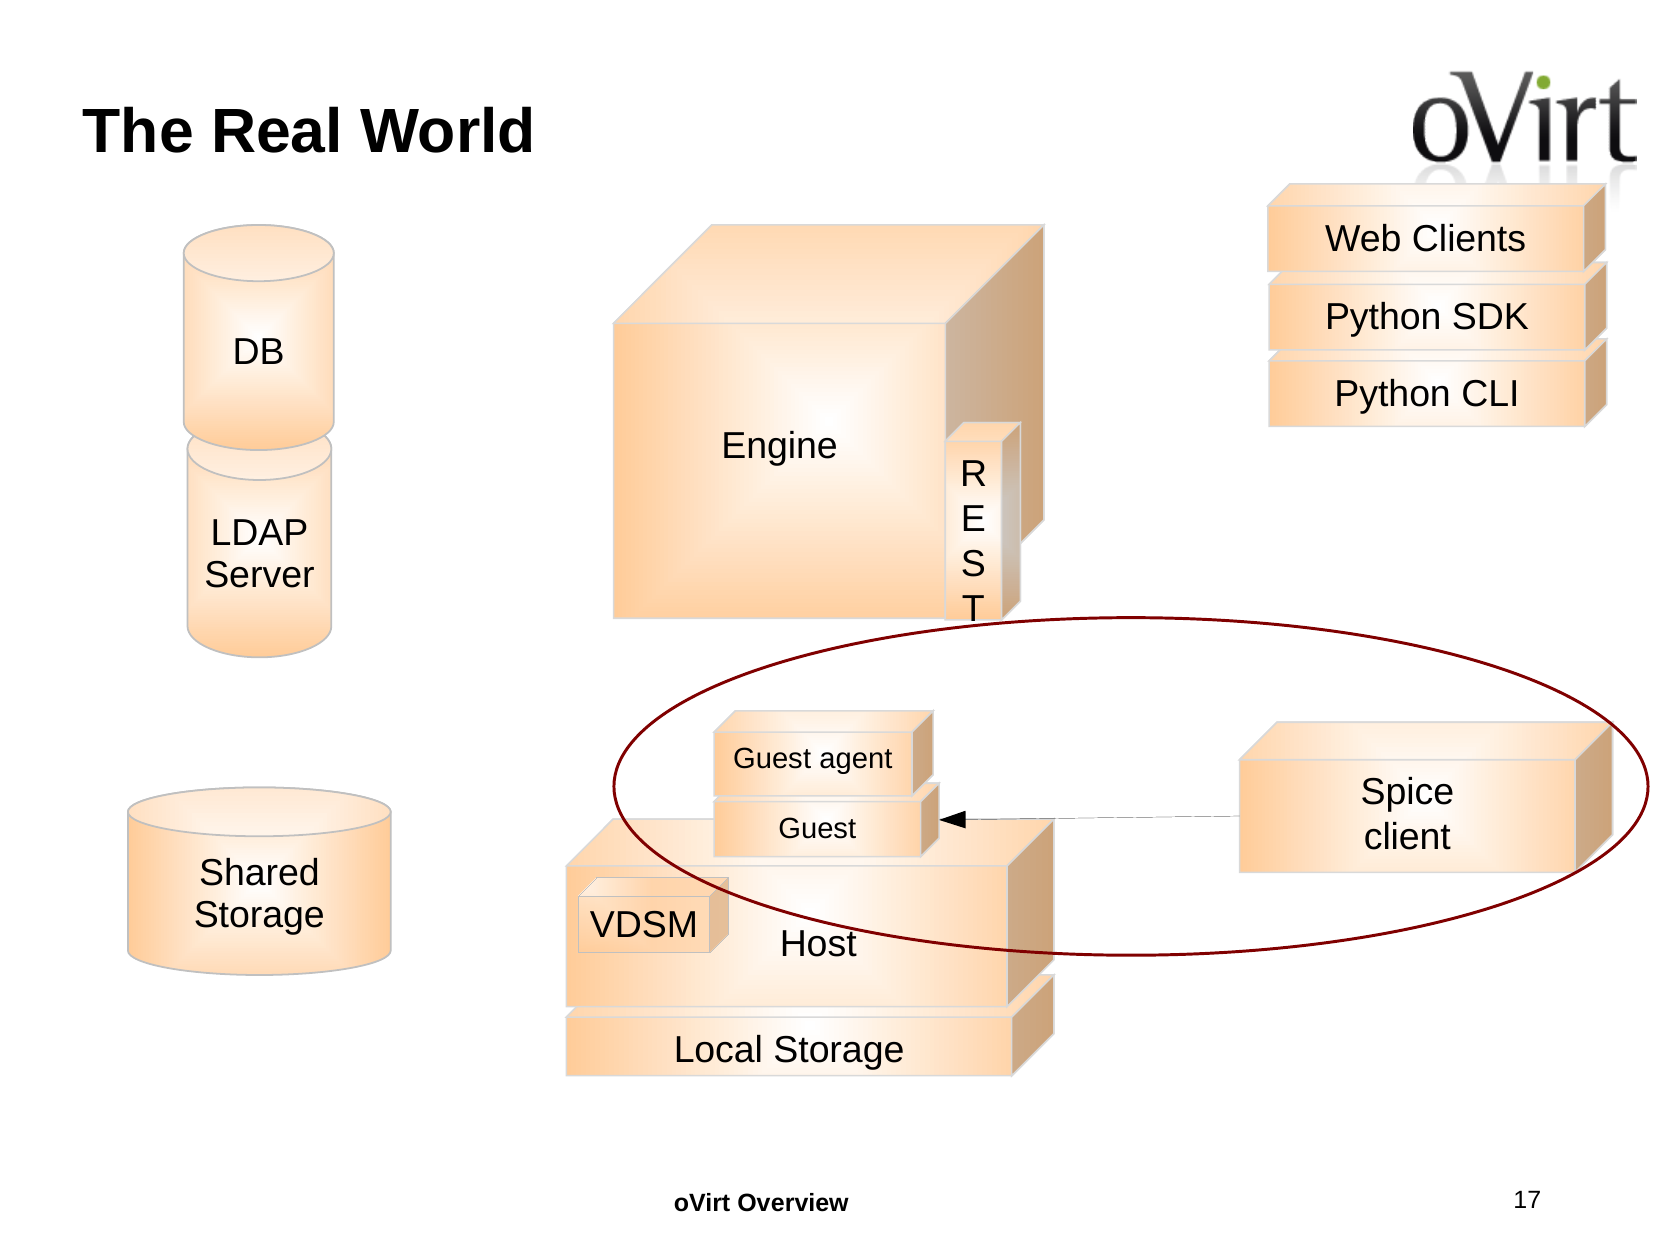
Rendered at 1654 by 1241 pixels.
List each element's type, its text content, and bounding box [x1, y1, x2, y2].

picture [1571, 63, 1637, 212]
text_box Shared Storage [127, 813, 391, 976]
text_box Guest [714, 802, 920, 857]
text_box Web Clients [1267, 206, 1583, 272]
text_box LDAP Server [187, 452, 332, 658]
text_box VDSM [578, 897, 709, 953]
text_box Engine [613, 324, 945, 619]
text_box Guest agent [714, 733, 911, 796]
title The Real World [82, 37, 1571, 226]
text_box R E S T [945, 442, 1001, 620]
text_box Spice client [1239, 760, 1575, 873]
text_box Python CLI [1269, 361, 1584, 427]
text_box Python SDK [1269, 285, 1584, 350]
text_box Host [566, 866, 1007, 1007]
text_box Host [680, 866, 1007, 948]
text_box Local Storage [566, 1018, 1011, 1076]
text_box DB [183, 256, 334, 451]
